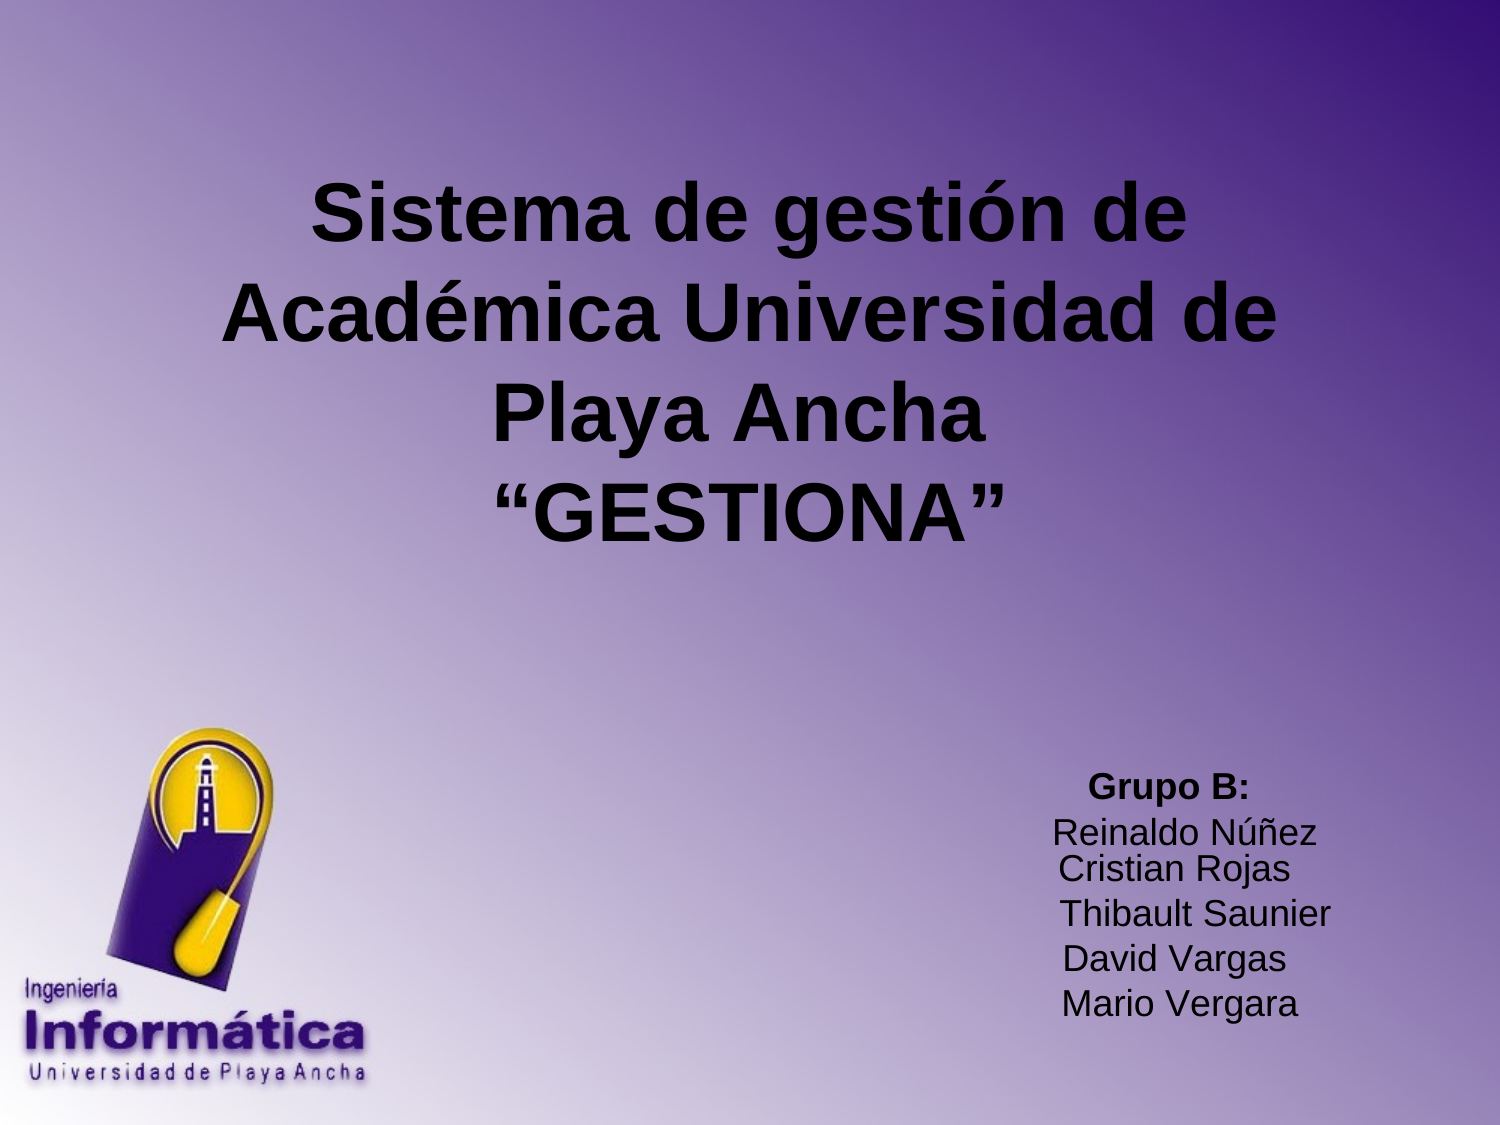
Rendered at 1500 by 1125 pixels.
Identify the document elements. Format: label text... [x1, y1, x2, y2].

title Sistema de gestión de Académica Universidad de Playa Ancha “GESTIONA” [112, 0, 1388, 566]
text_box Grupo B: Reinaldo Núñez Cristian Rojas Thibault Saunier David Vargas Mario Vergara [974, 763, 1375, 1051]
picture [0, 0, 1500, 1125]
